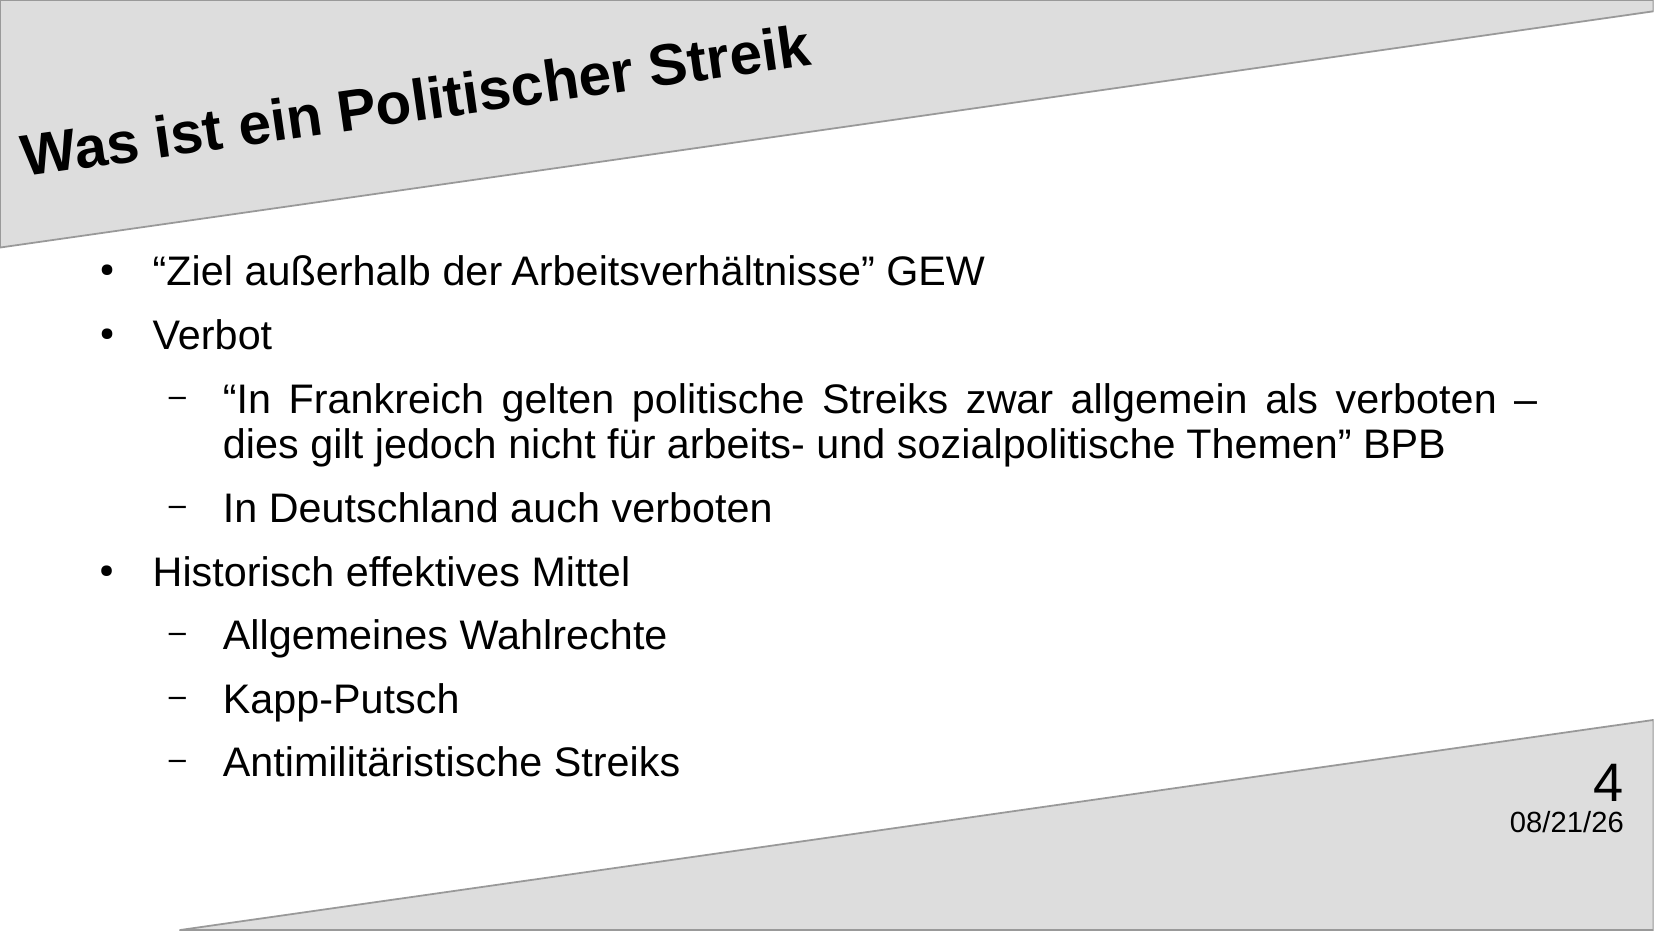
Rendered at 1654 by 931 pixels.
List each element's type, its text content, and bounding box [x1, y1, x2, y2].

list “Ziel außerhalb der Arbeitsverhältnisse” GEW Verbot “In Frankreich gelten politische Streiks zwar allgemein als verboten – dies gilt jedoch nicht für arbeits- und sozialpolitische Themen” BPB In Deutschland auch verboten Historisch effektives Mittel Allgemeines Wahlrechte Kapp-Putsch Antimilitäristische Streiks [82, 248, 1538, 789]
title Was ist ein Politischer Streik [11, 0, 1496, 235]
